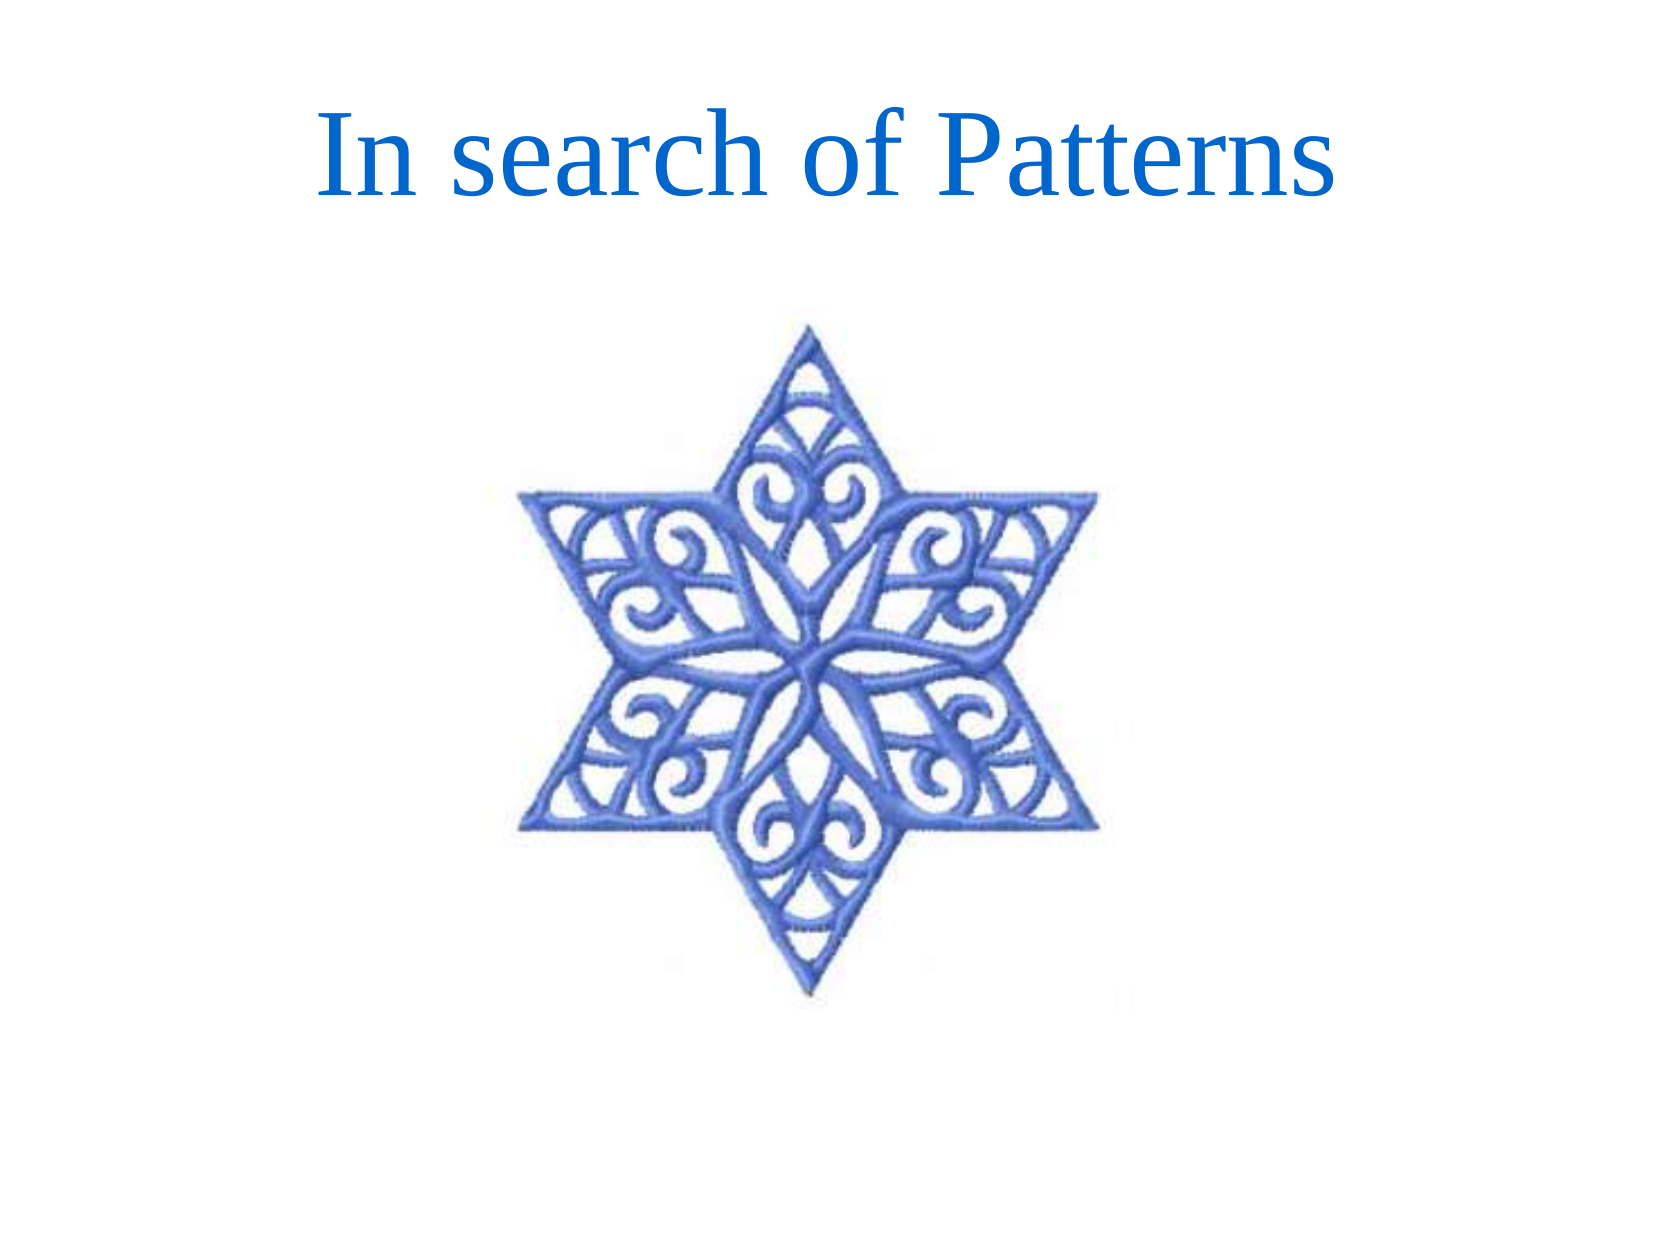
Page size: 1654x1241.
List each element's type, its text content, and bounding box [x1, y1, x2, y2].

title In search of Patterns [82, 49, 1571, 257]
picture [450, 307, 1170, 1028]
